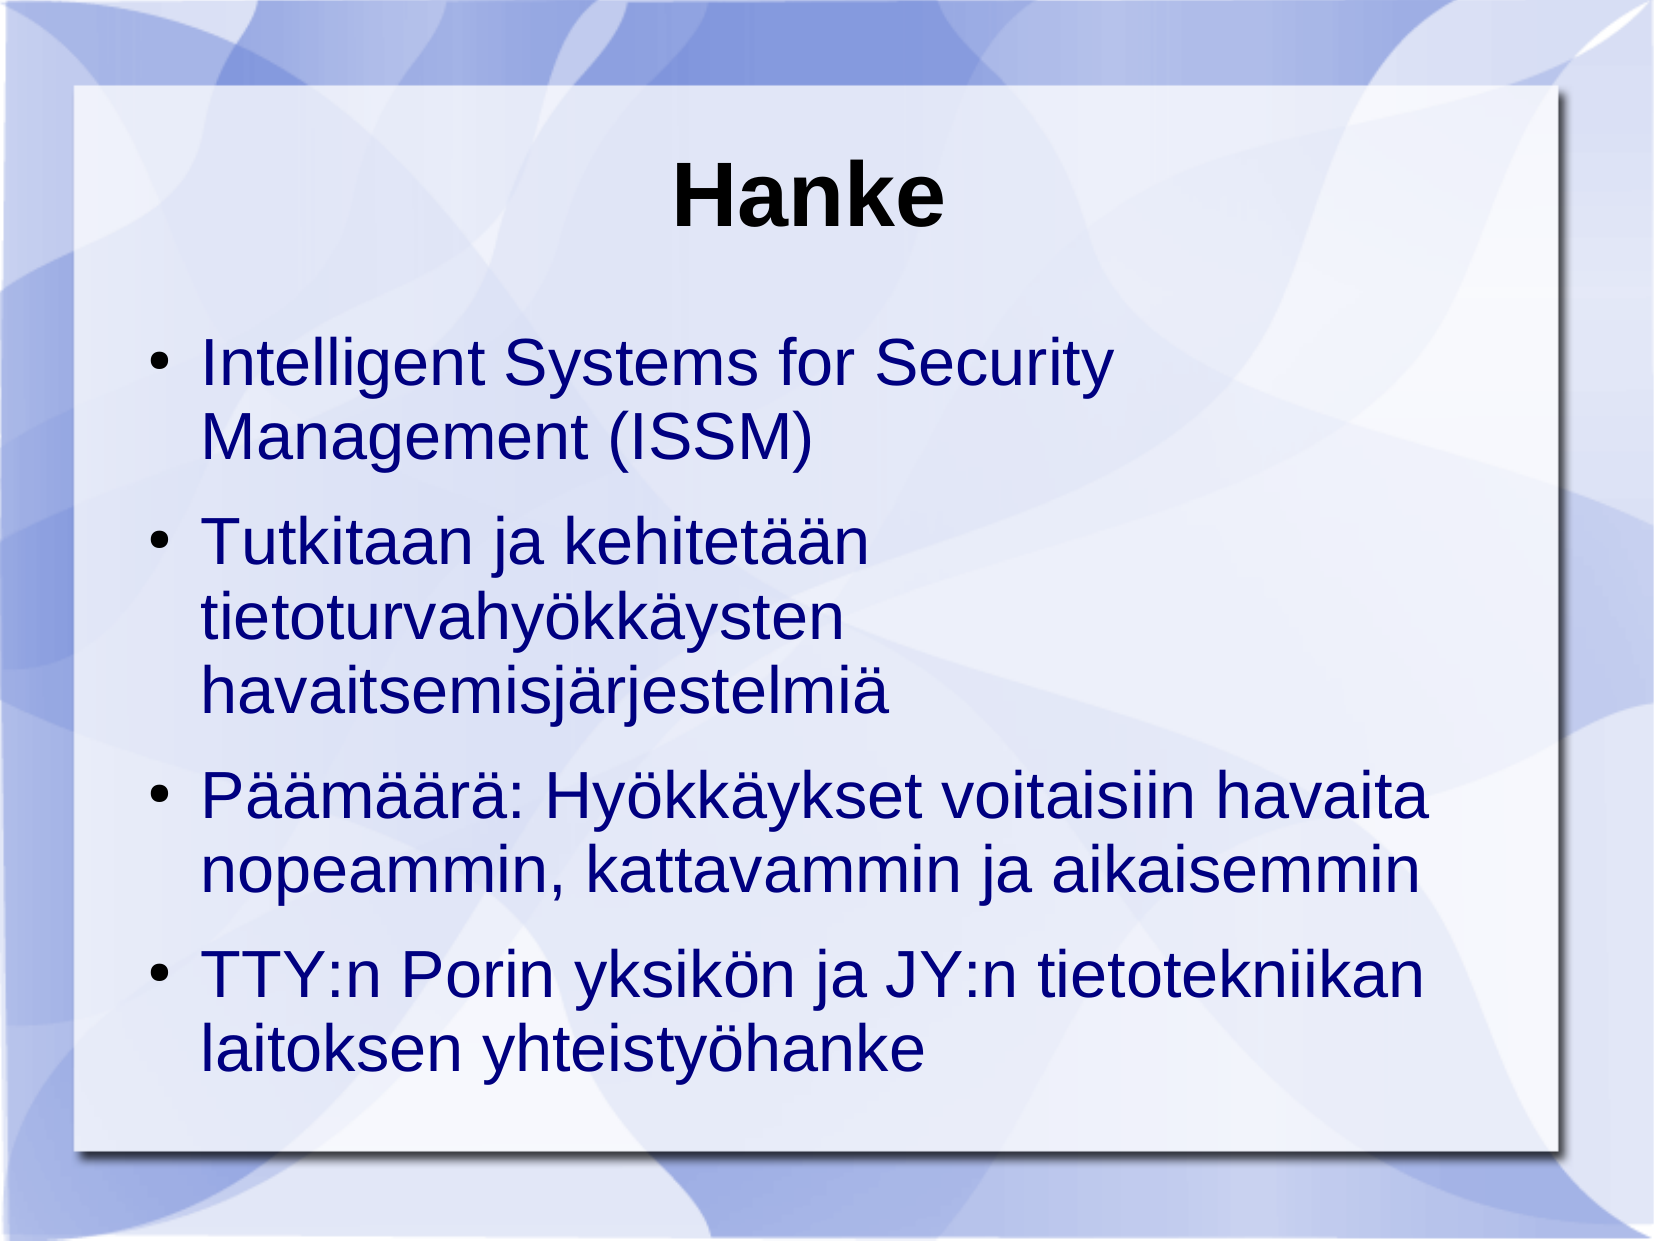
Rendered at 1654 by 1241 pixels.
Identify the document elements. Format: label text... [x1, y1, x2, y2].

list Intelligent Systems for Security Management (ISSM) Tutkitaan ja kehitetään tietoturvahyökkäysten havaitsemisjärjestelmiä Päämäärä: Hyökkäykset voitaisiin havaita nopeammin, kattavammin ja aikaisemmin TTY:n Porin yksikön ja JY:n tietotekniikan laitoksen yhteistyöhanke [129, 324, 1489, 1144]
title Hanke [82, 90, 1536, 298]
picture [0, 0, 1654, 1241]
